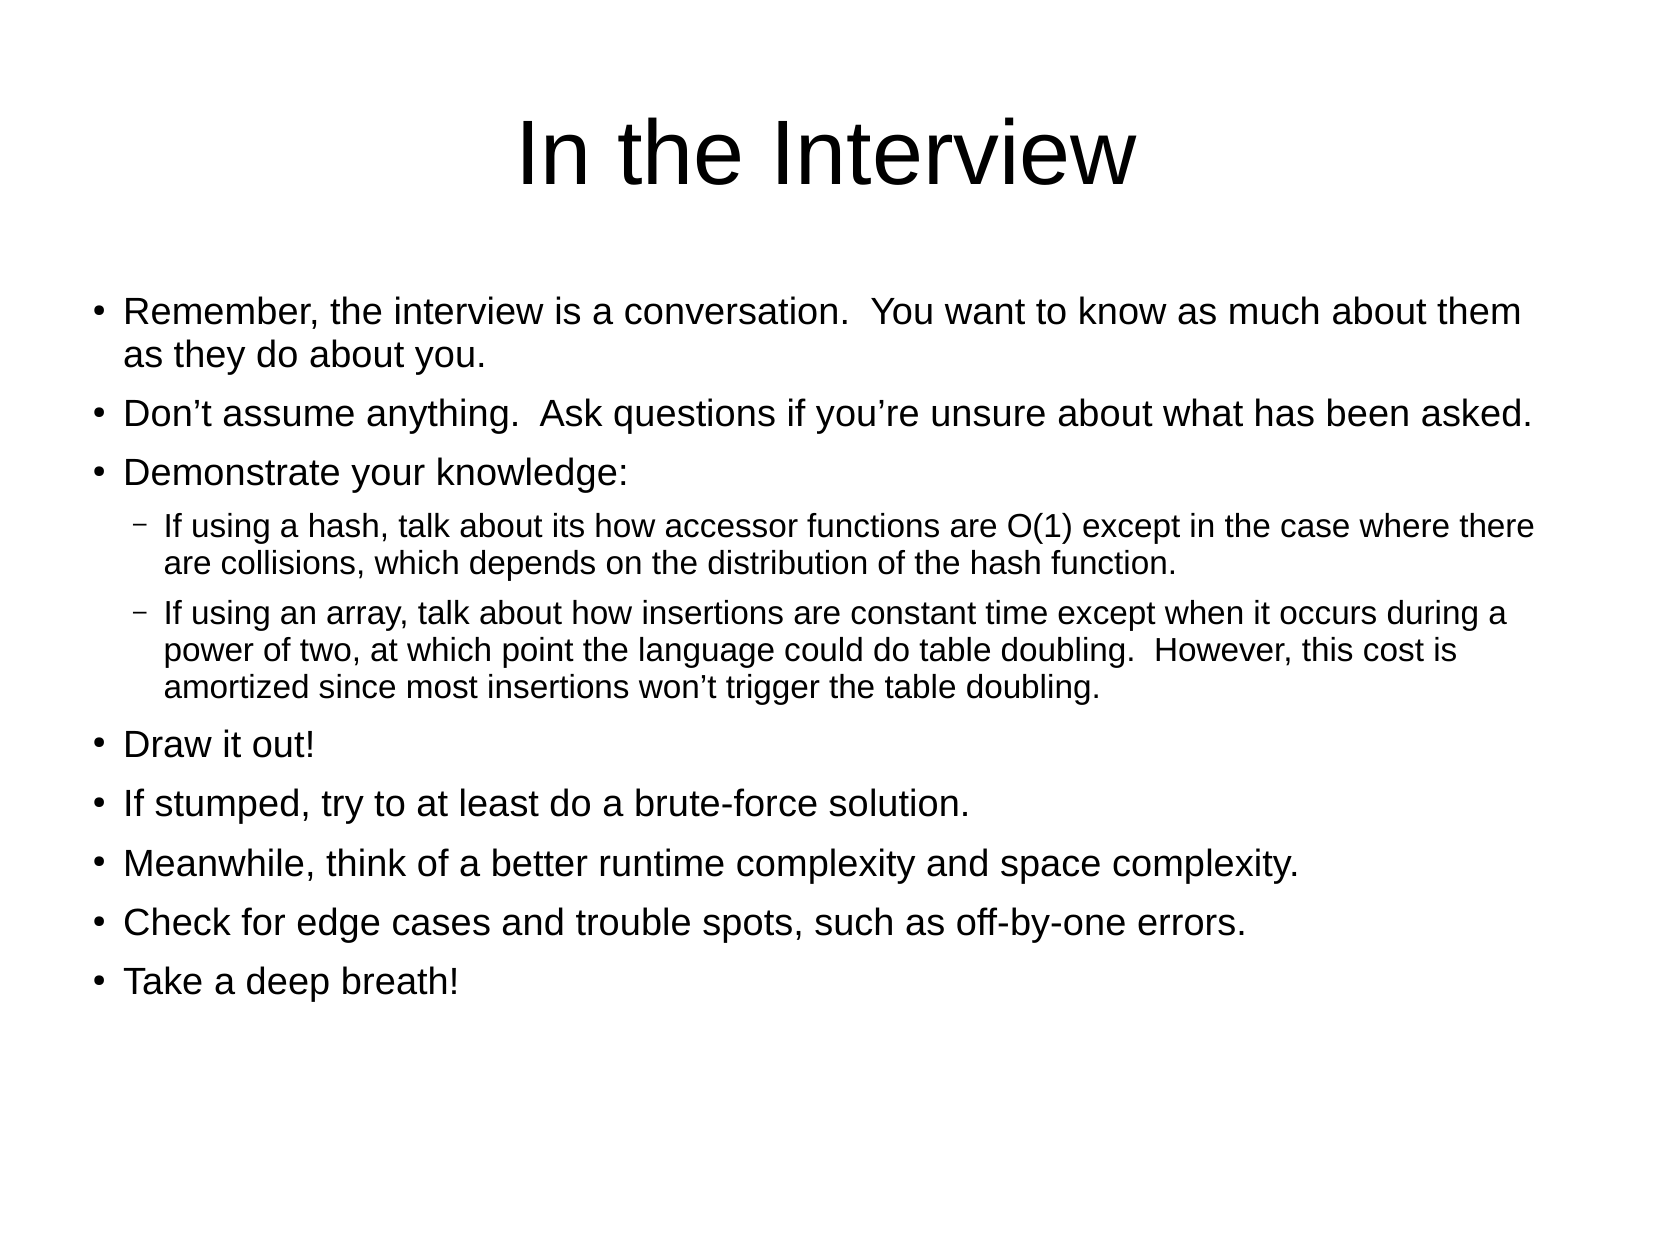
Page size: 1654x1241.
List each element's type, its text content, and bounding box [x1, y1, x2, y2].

list Remember, the interview is a conversation. You want to know as much about them as they do about you. Don’t assume anything. Ask questions if you’re unsure about what has been asked. Demonstrate your knowledge: If using a hash, talk about its how accessor functions are O(1) except in the case where there are collisions, which depends on the distribution of the hash function. If using an array, talk about how insertions are constant time except when it occurs during a power of two, at which point the language could do table doubling. However, this cost is amortized since most insertions won’t trigger the table doubling. Draw it out! If stumped, try to at least do a brute-force solution. Meanwhile, think of a better runtime complexity and space complexity. Check for edge cases and trouble spots, such as off-by-one errors. Take a deep breath! [82, 290, 1571, 1010]
title In the Interview [82, 49, 1571, 257]
